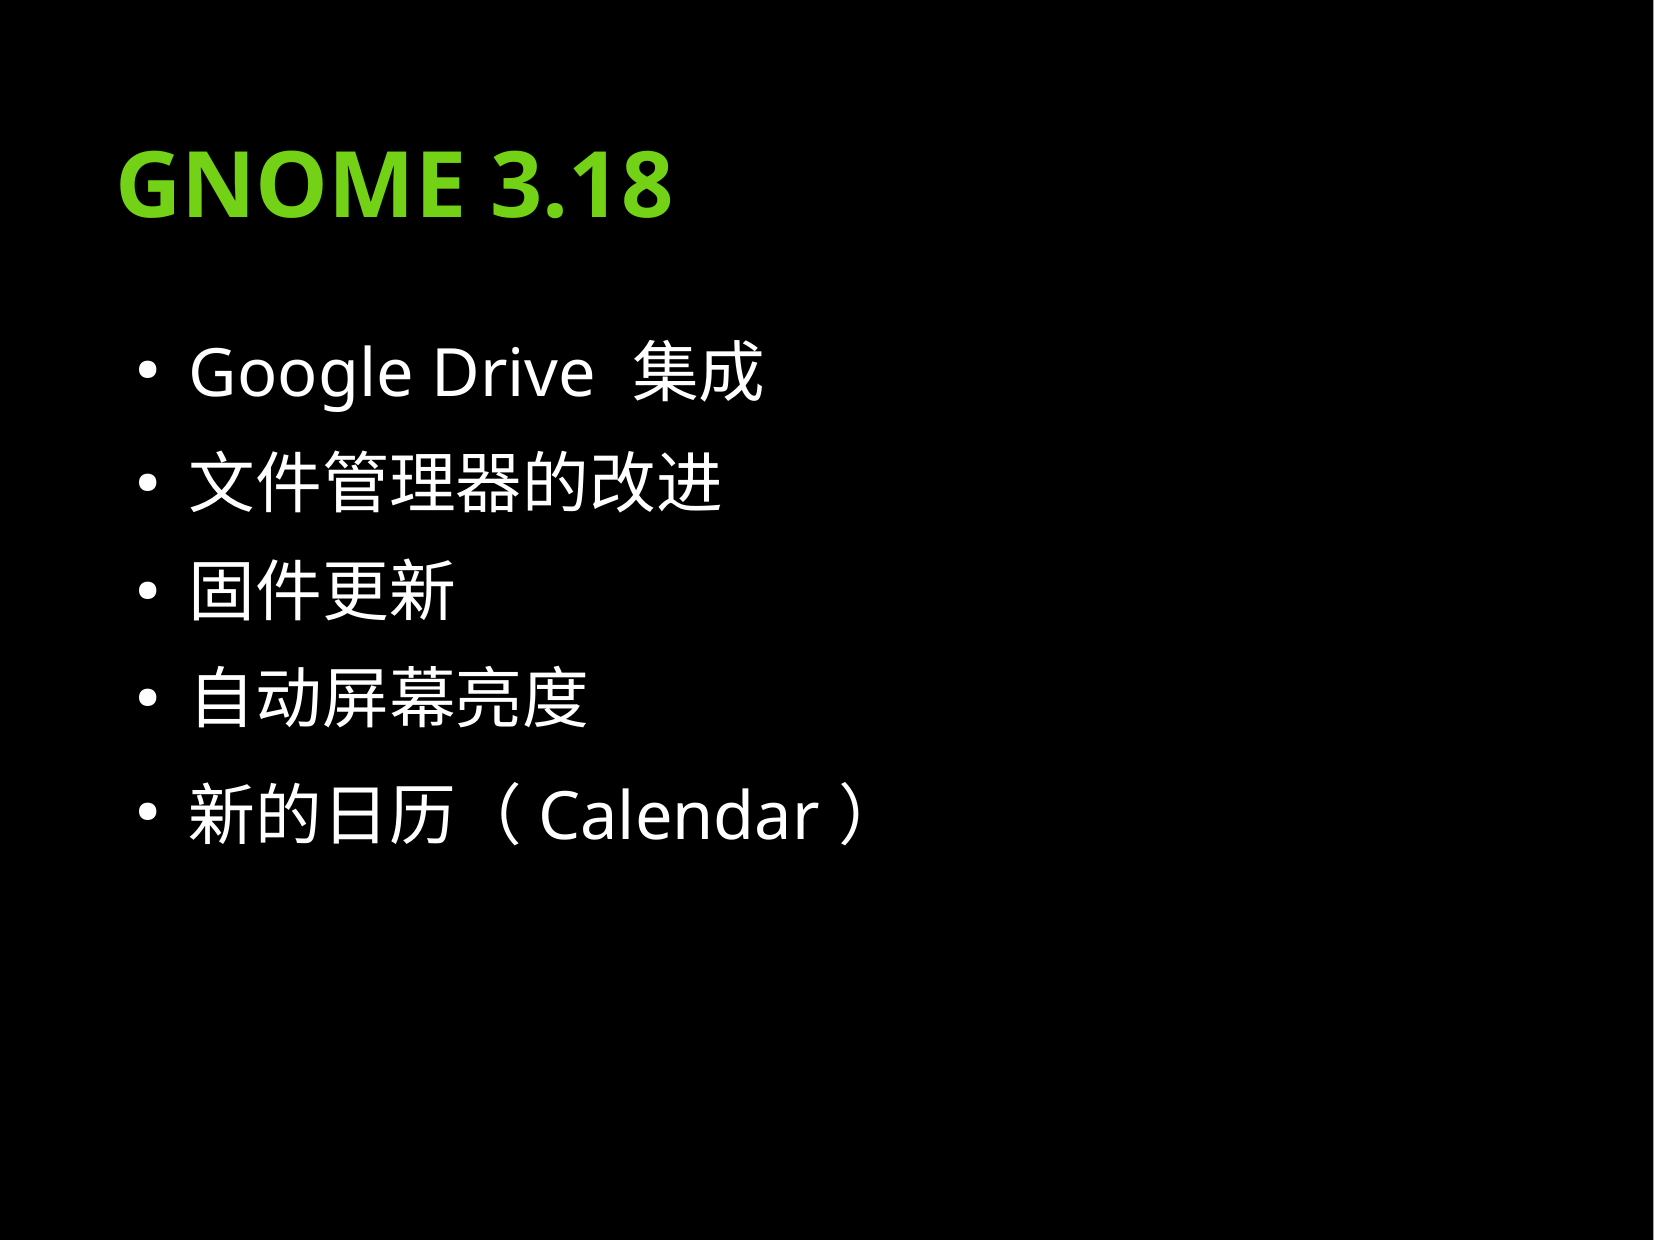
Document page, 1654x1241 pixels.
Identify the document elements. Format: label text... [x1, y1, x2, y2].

list Google Drive 集成 文件管理器的改进 固件更新 自动屏幕亮度 新的日历（Calendar） [118, 325, 1536, 1045]
title GNOME 3.18 [115, 78, 1539, 287]
